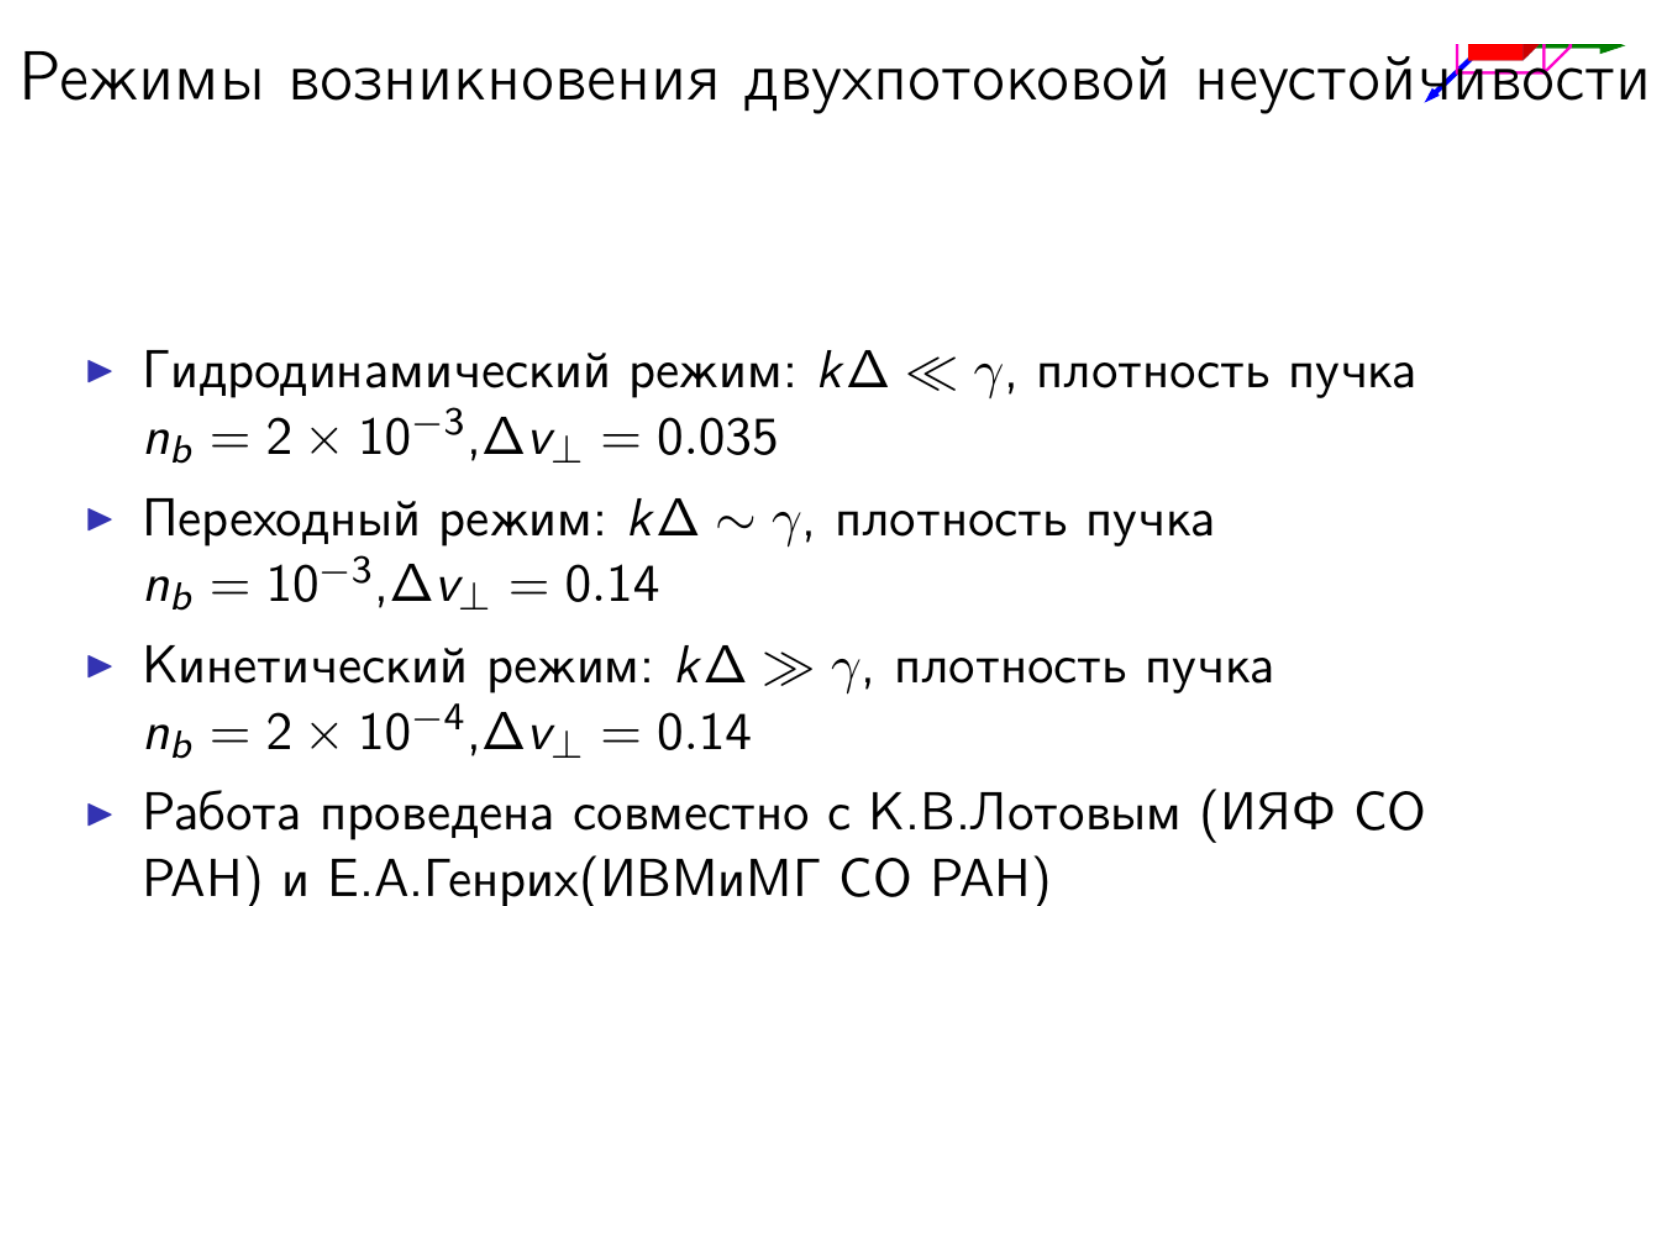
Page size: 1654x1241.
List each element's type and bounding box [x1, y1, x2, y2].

picture [1, 44, 1654, 906]
